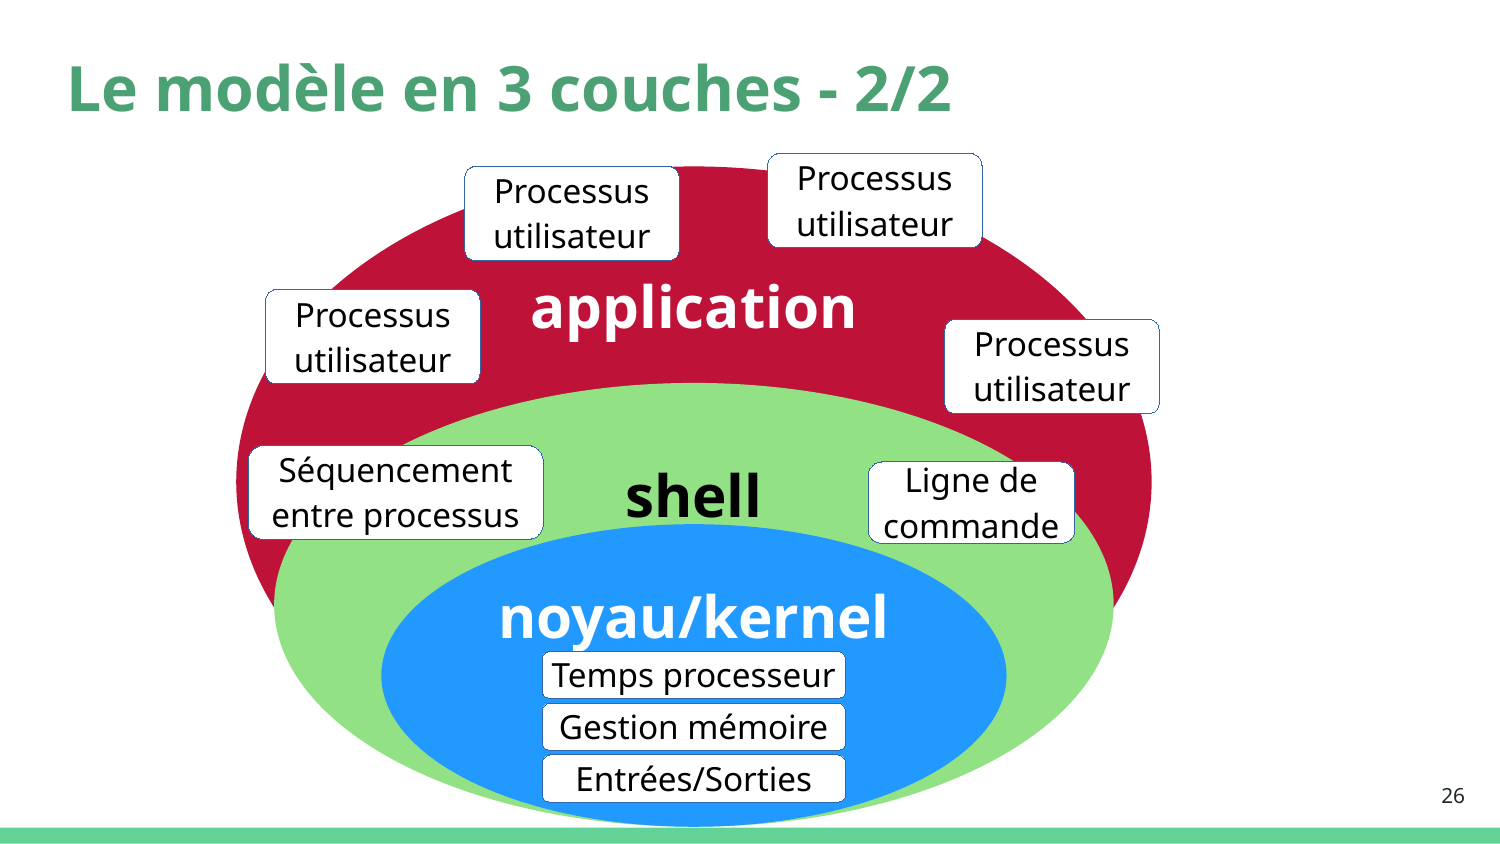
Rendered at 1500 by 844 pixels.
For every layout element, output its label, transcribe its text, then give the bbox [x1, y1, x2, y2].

text_box Gestion mémoire [542, 703, 846, 751]
text_box Processus utilisateur [265, 289, 481, 384]
title Le modèle en 3 couches - 2/2 [51, 23, 1449, 117]
text_box Séquencement entre processus [248, 445, 544, 540]
slide_number <numéro> [1389, 764, 1480, 830]
text_box Processus utilisateur [767, 153, 983, 248]
text_box application [236, 166, 1152, 608]
text_box noyau/kernel [381, 524, 1007, 827]
text_box Processus utilisateur [464, 166, 680, 261]
text_box Ligne de commande [868, 461, 1075, 544]
text_box Temps processeur [542, 651, 846, 699]
text_box Entrées/Sorties [542, 754, 846, 803]
text_box shell [274, 382, 1114, 823]
text_box Processus utilisateur [944, 319, 1160, 414]
